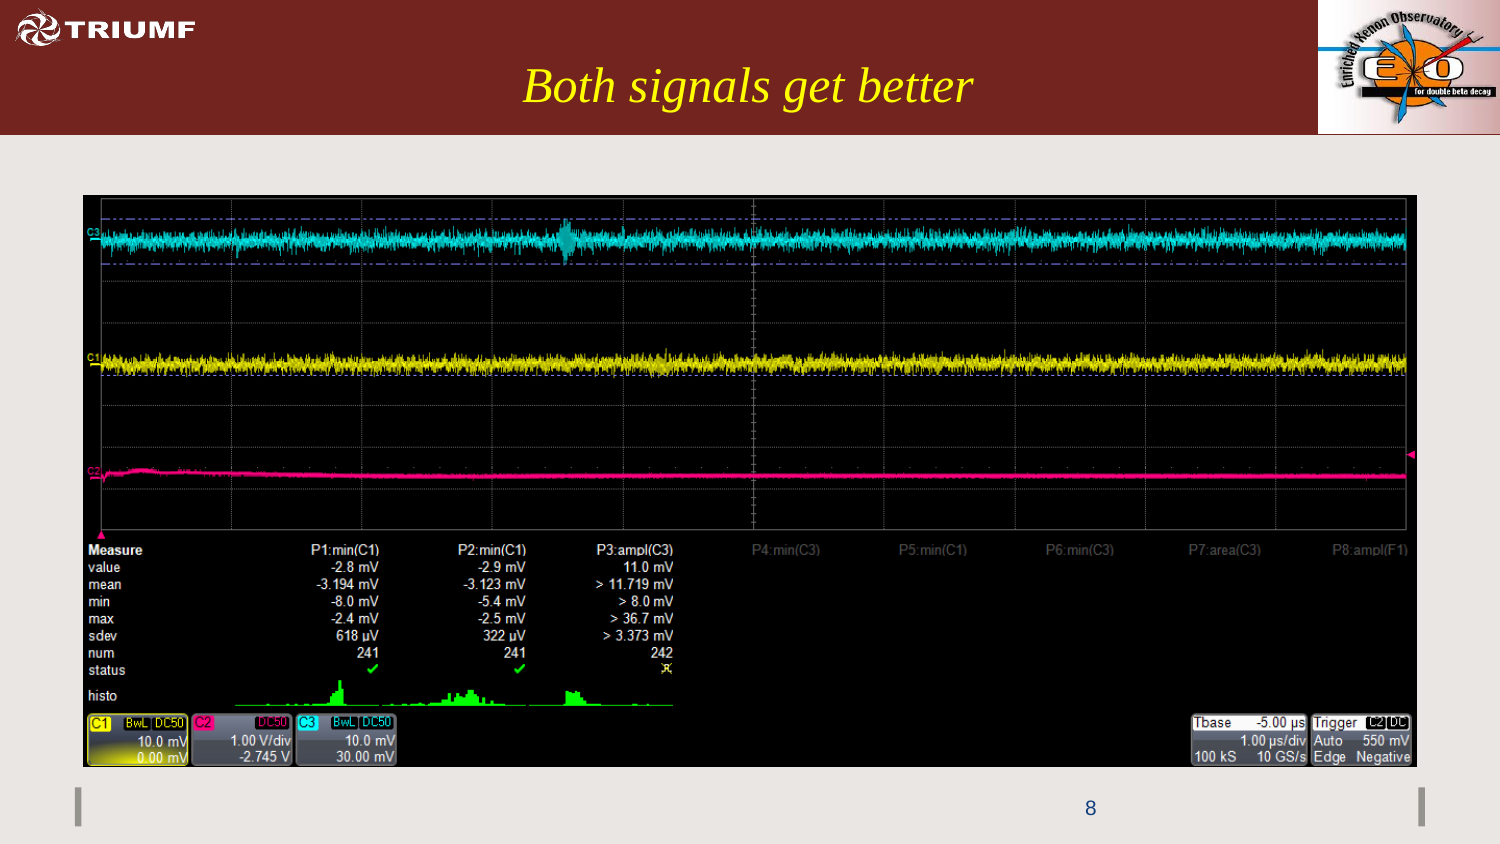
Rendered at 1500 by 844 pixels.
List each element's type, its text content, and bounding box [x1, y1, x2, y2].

text_box Both signals get better [507, 32, 993, 134]
picture [83, 195, 1417, 767]
picture [15, 8, 195, 46]
picture [1318, 0, 1500, 134]
slide_number <number> [1070, 787, 1419, 844]
